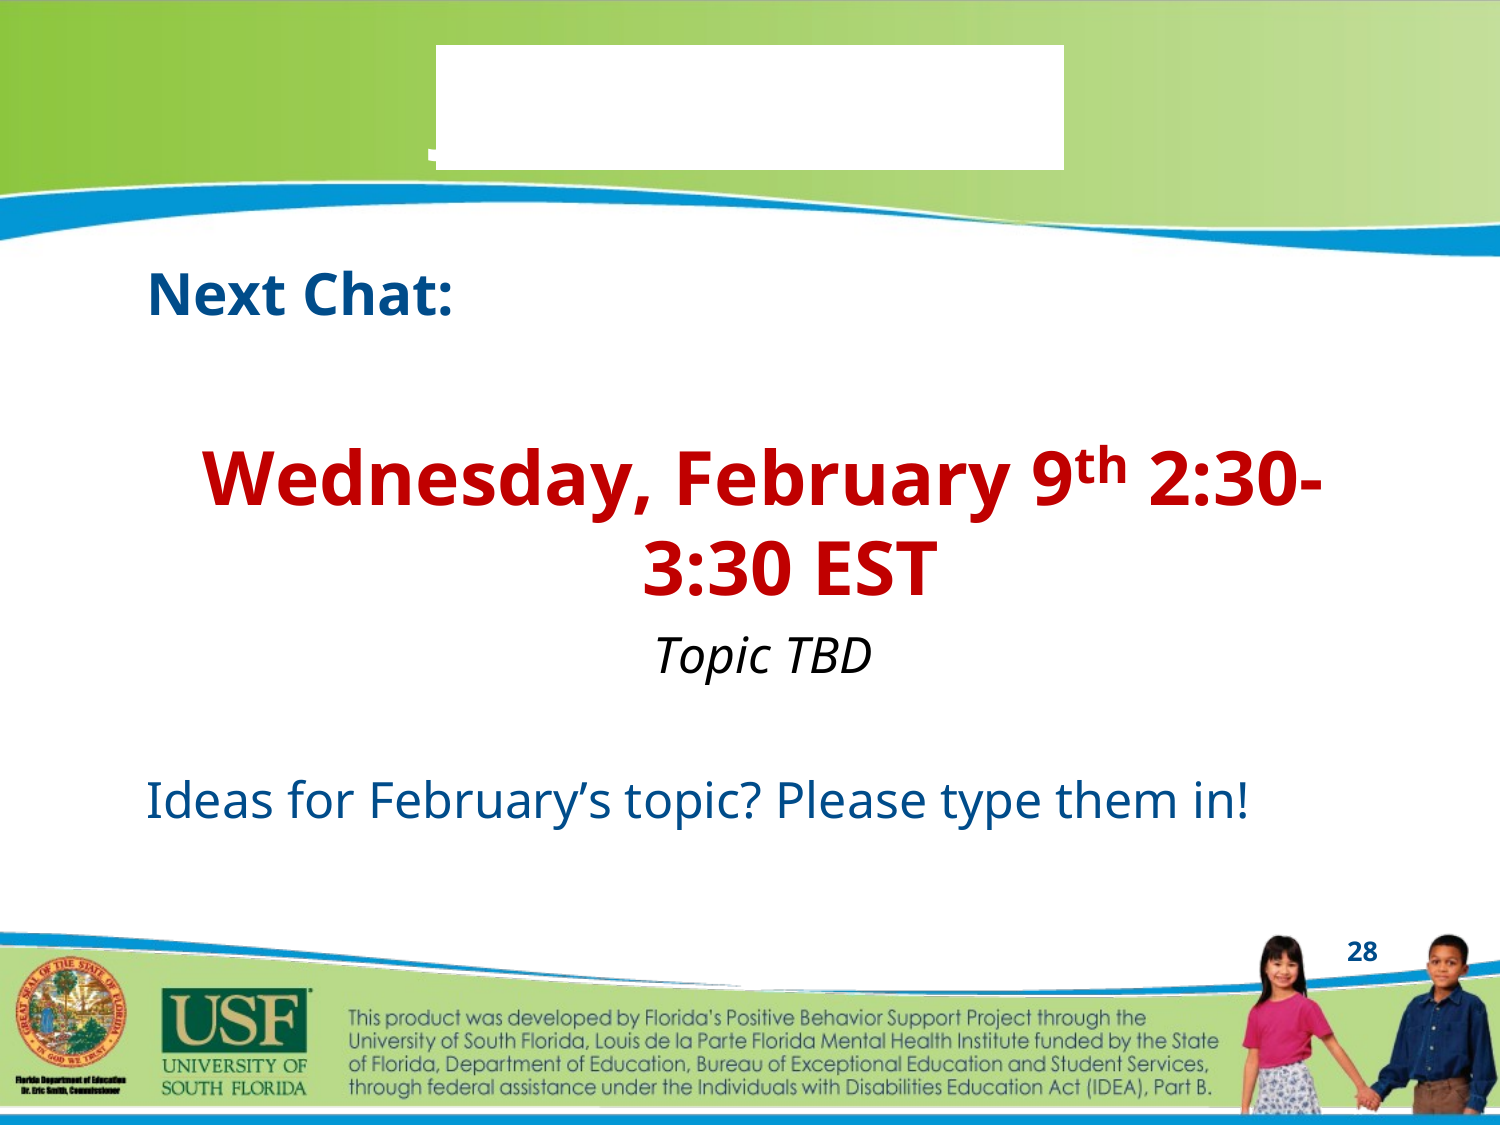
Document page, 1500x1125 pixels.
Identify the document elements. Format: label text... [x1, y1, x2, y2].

picture [1426, 254, 1500, 258]
picture [0, 0, 1500, 258]
picture [0, 928, 1500, 1116]
list Next Chat: Wednesday, February 9th 2:30-3:30 EST Topic TBD Ideas for February’s topic? Please type them in! [75, 249, 1426, 913]
title Join Us Again! [75, 24, 1426, 188]
